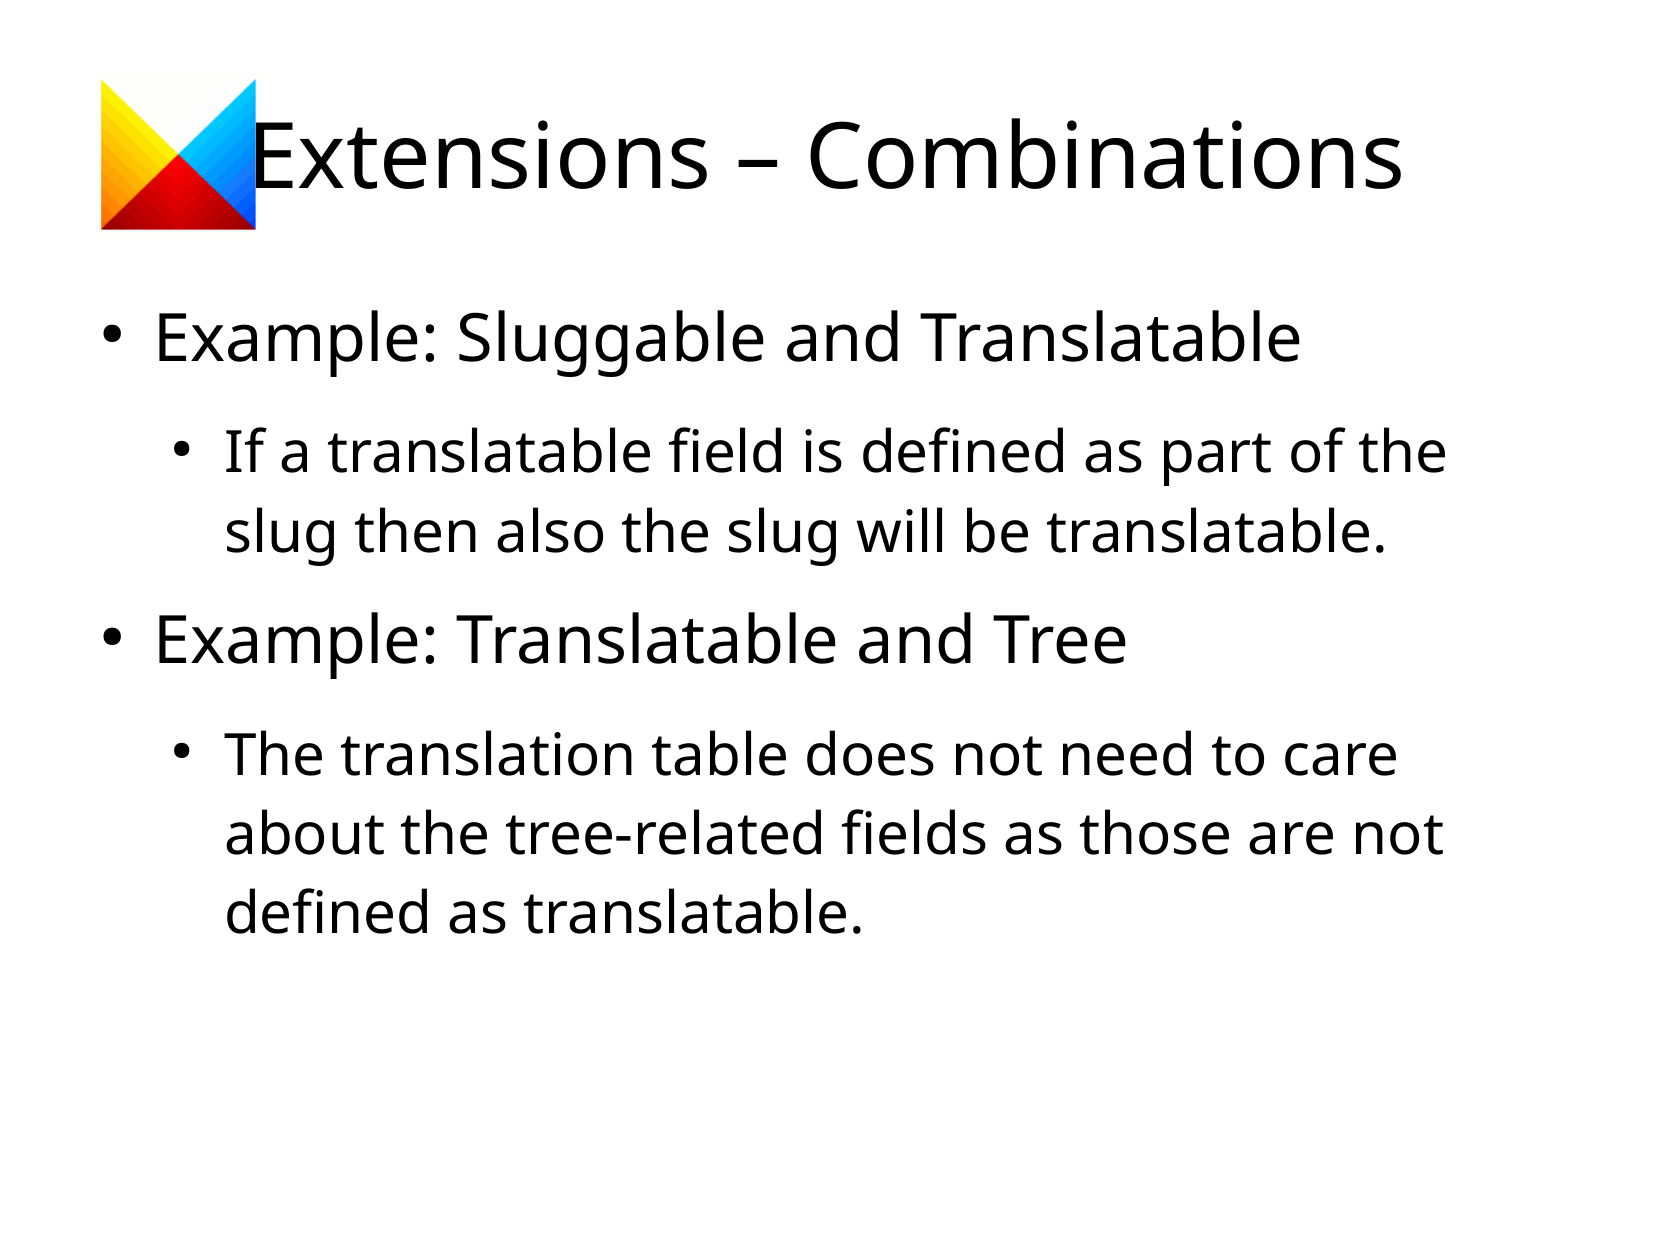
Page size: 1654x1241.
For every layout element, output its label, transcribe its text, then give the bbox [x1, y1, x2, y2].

title Extensions – Combinations [82, 49, 1571, 257]
list Example: Sluggable and Translatable If a translatable field is defined as part of the slug then also the slug will be translatable. Example: Translatable and Tree The translation table does not need to care about the tree-related fields as those are not defined as translatable. [82, 290, 1571, 1109]
